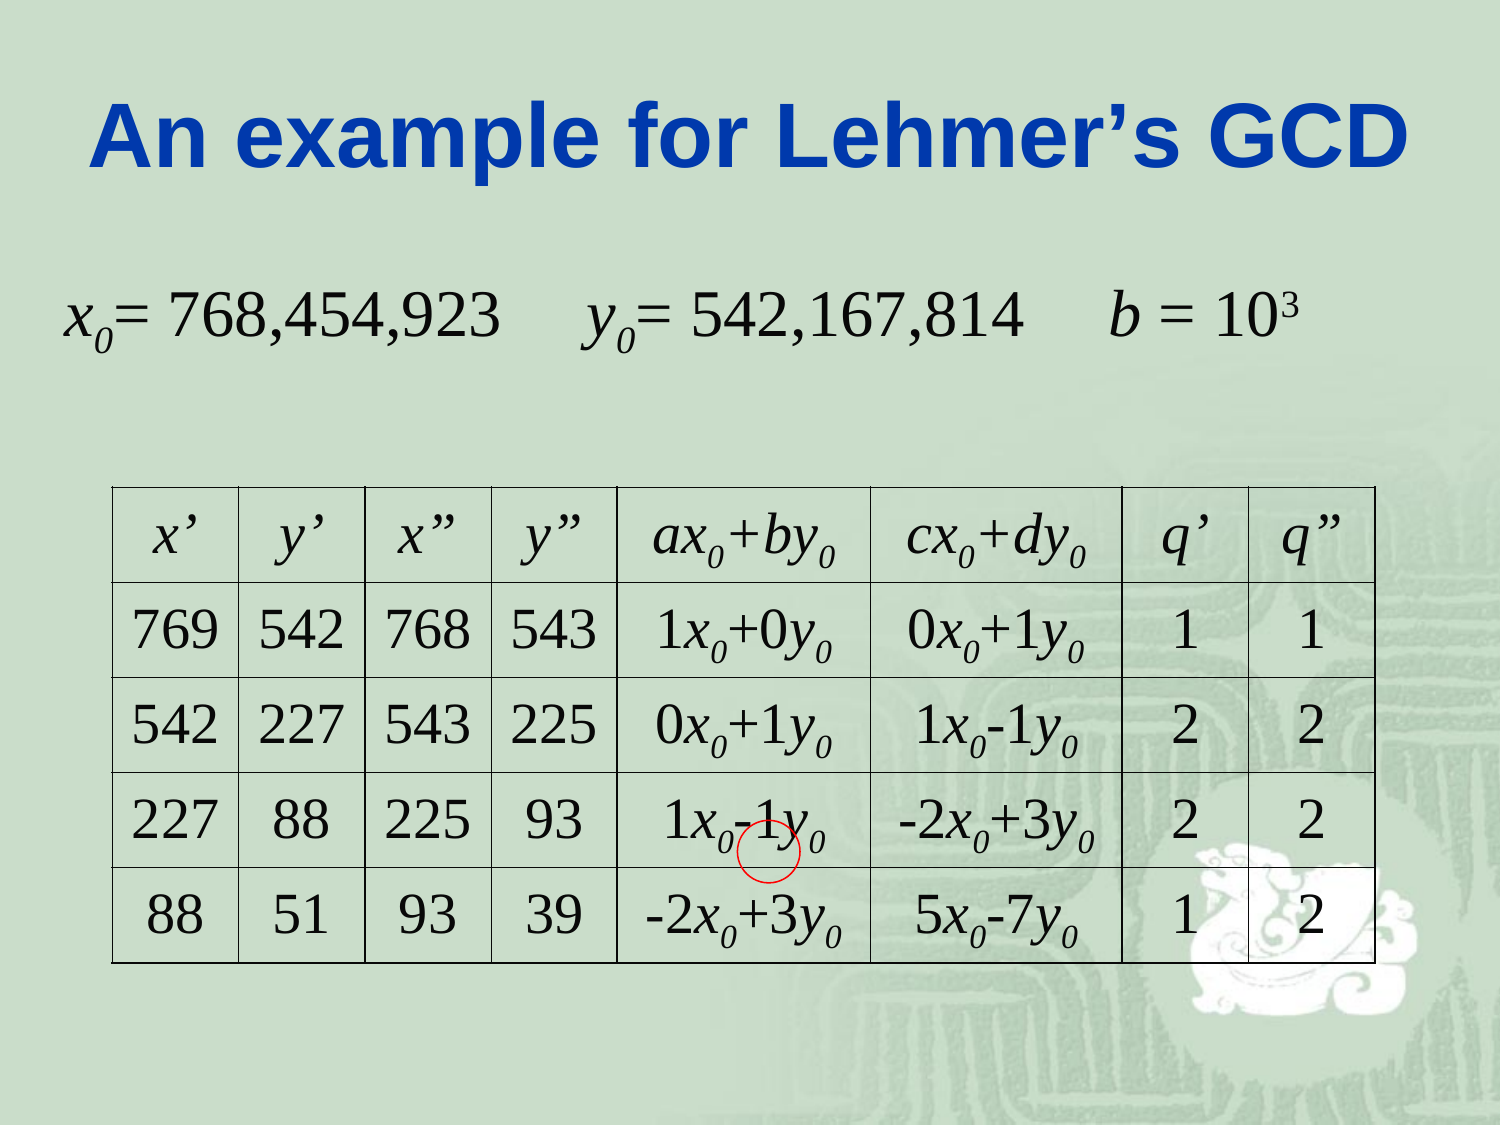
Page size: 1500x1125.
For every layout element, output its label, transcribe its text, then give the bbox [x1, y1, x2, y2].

table_cell 2 [1249, 678, 1374, 772]
table_cell 0x0+1y0 [618, 678, 870, 772]
table_cell 1x0+0y0 [618, 583, 870, 677]
table_cell 93 [492, 773, 616, 867]
picture [0, 0, 1500, 1125]
table_header y” [492, 488, 616, 582]
table_cell 1 [1249, 583, 1374, 677]
table_cell 2 [1123, 678, 1248, 772]
table_cell 88 [113, 868, 238, 962]
table_cell 227 [113, 773, 238, 867]
table_cell 88 [239, 773, 364, 867]
table_cell 2 [1123, 773, 1248, 867]
title An example for Lehmer’s GCD [49, 37, 1451, 225]
table_cell 225 [366, 773, 491, 867]
table_cell 225 [492, 678, 616, 772]
table_cell 51 [239, 868, 364, 962]
text_box [737, 820, 801, 883]
table_cell 543 [492, 583, 616, 677]
table_header y’ [239, 488, 364, 582]
table_cell 1x0-1y0 [618, 773, 870, 867]
table_cell -2x0+3y0 [618, 868, 870, 962]
table_cell 542 [113, 678, 238, 772]
table_cell 39 [492, 868, 616, 962]
table_header q’ [1123, 488, 1248, 582]
table_cell 2 [1249, 773, 1374, 867]
table_header cx0+dy0 [871, 488, 1121, 582]
table_header x’ [113, 488, 238, 582]
table_header q” [1249, 488, 1374, 582]
table_cell 543 [366, 678, 491, 772]
table_header x” [366, 488, 491, 582]
table_cell 2 [1249, 868, 1374, 962]
table_cell 93 [366, 868, 491, 962]
table_cell 227 [239, 678, 364, 772]
list x0= 768,454,923 y0= 542,167,814 b = 103 [49, 262, 1451, 1001]
table_cell 1x0-1y0 [871, 678, 1121, 772]
table_cell 769 [113, 583, 238, 677]
table_cell -2x0+3y0 [871, 773, 1121, 867]
table_cell 0x0+1y0 [871, 583, 1121, 677]
table_cell 5x0-7y0 [871, 868, 1121, 962]
table_cell 768 [366, 583, 491, 677]
table_cell 542 [239, 583, 364, 677]
table_header ax0+by0 [618, 488, 870, 582]
table_cell 1 [1123, 868, 1248, 962]
table_cell 1 [1123, 583, 1248, 677]
